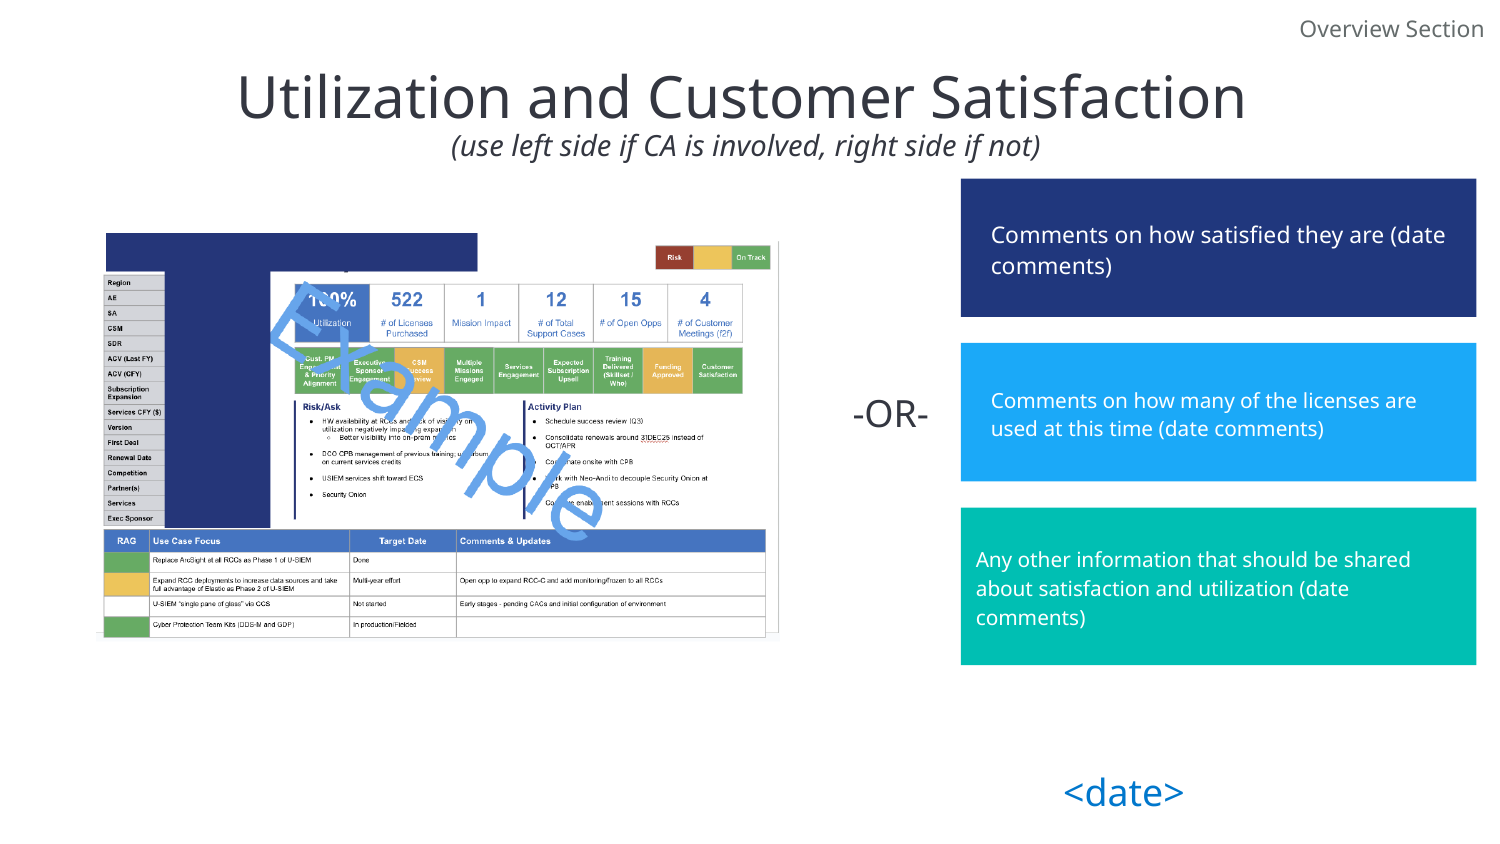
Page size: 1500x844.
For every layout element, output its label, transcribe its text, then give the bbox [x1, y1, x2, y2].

picture [96, 227, 780, 642]
text_box Comments on how satisfied they are (date comments) [960, 178, 1477, 317]
text_box Comments on how many of the licenses are used at this time (date comments) [960, 342, 1477, 482]
text_box <date> [1048, 753, 1318, 821]
text_box Overview Section [1252, 0, 1500, 55]
title Utilization and Customer Satisfaction (use left side if CA is involved, right side if not) [96, 52, 1404, 179]
text_box Any other information that should be shared about satisfaction and utilization (date comments) [960, 507, 1477, 666]
text_box -OR- [837, 374, 960, 450]
